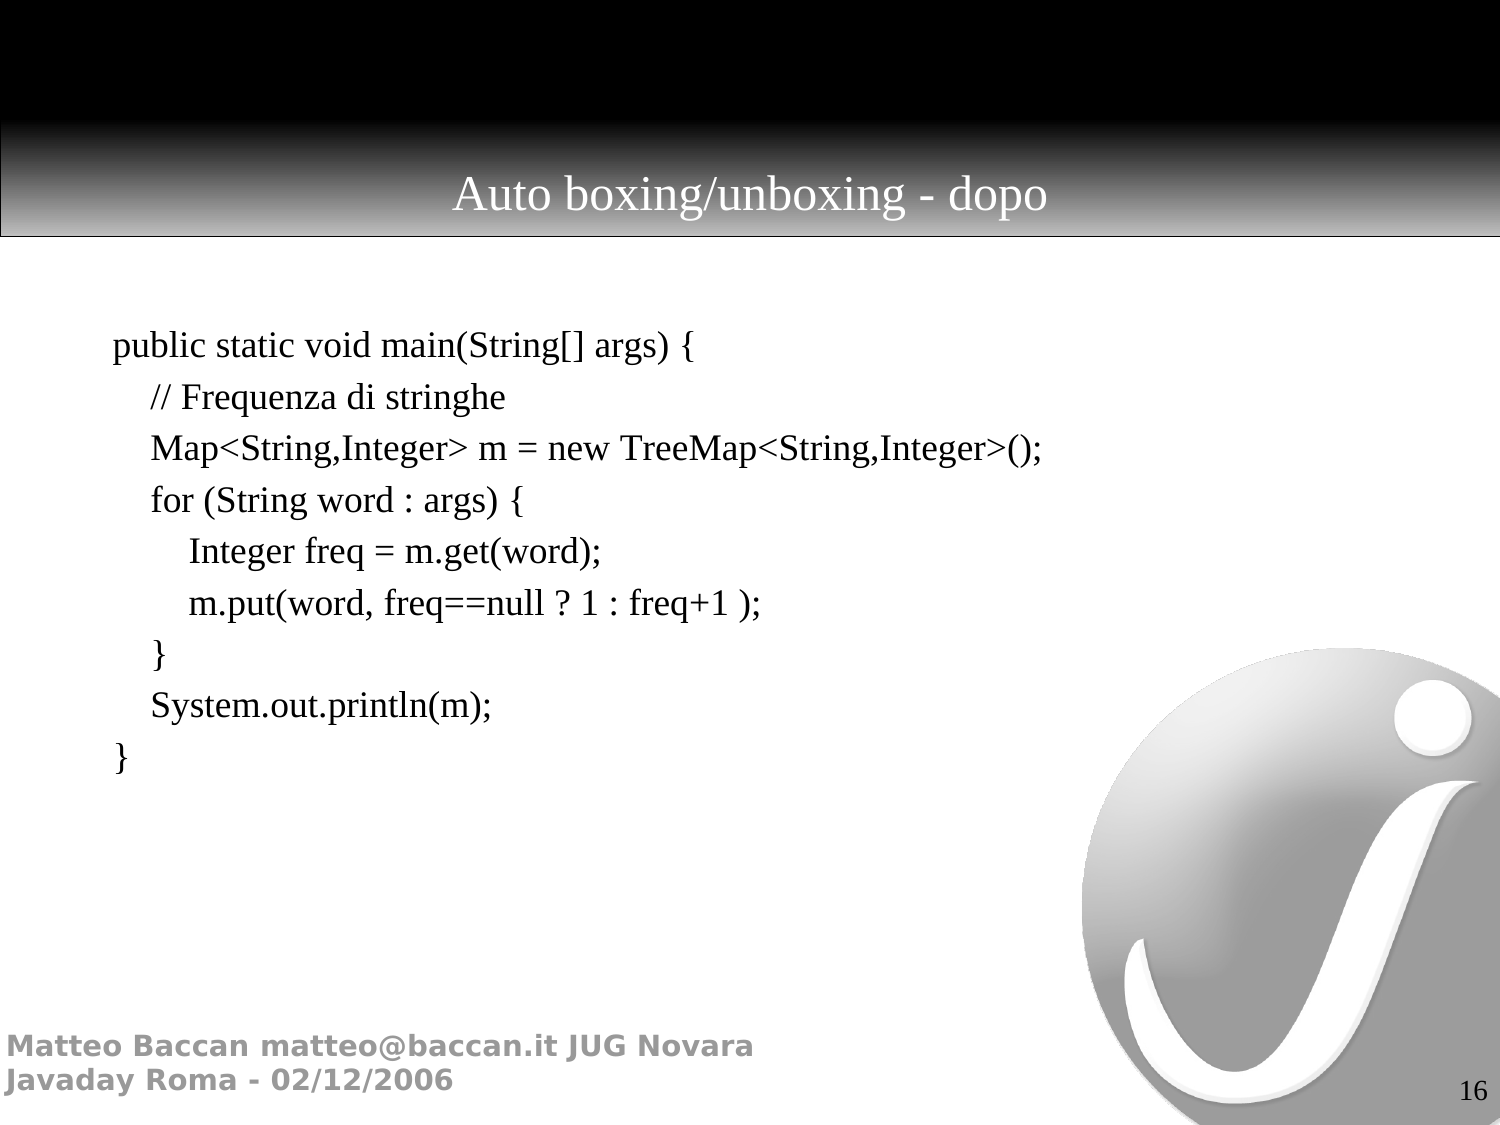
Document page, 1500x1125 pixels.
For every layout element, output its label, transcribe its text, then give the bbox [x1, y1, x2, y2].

list public static void main(String[] args) { // Frequenza di stringhe Map<String,Integer> m = new TreeMap<String,Integer>(); for (String word : args) { Integer freq = m.get(word); m.put(word, freq==null ? 1 : freq+1 ); } System.out.println(m); } [112, 324, 1388, 1009]
picture [1081, 648, 1500, 1125]
title Auto boxing/unboxing - dopo [112, 99, 1388, 288]
